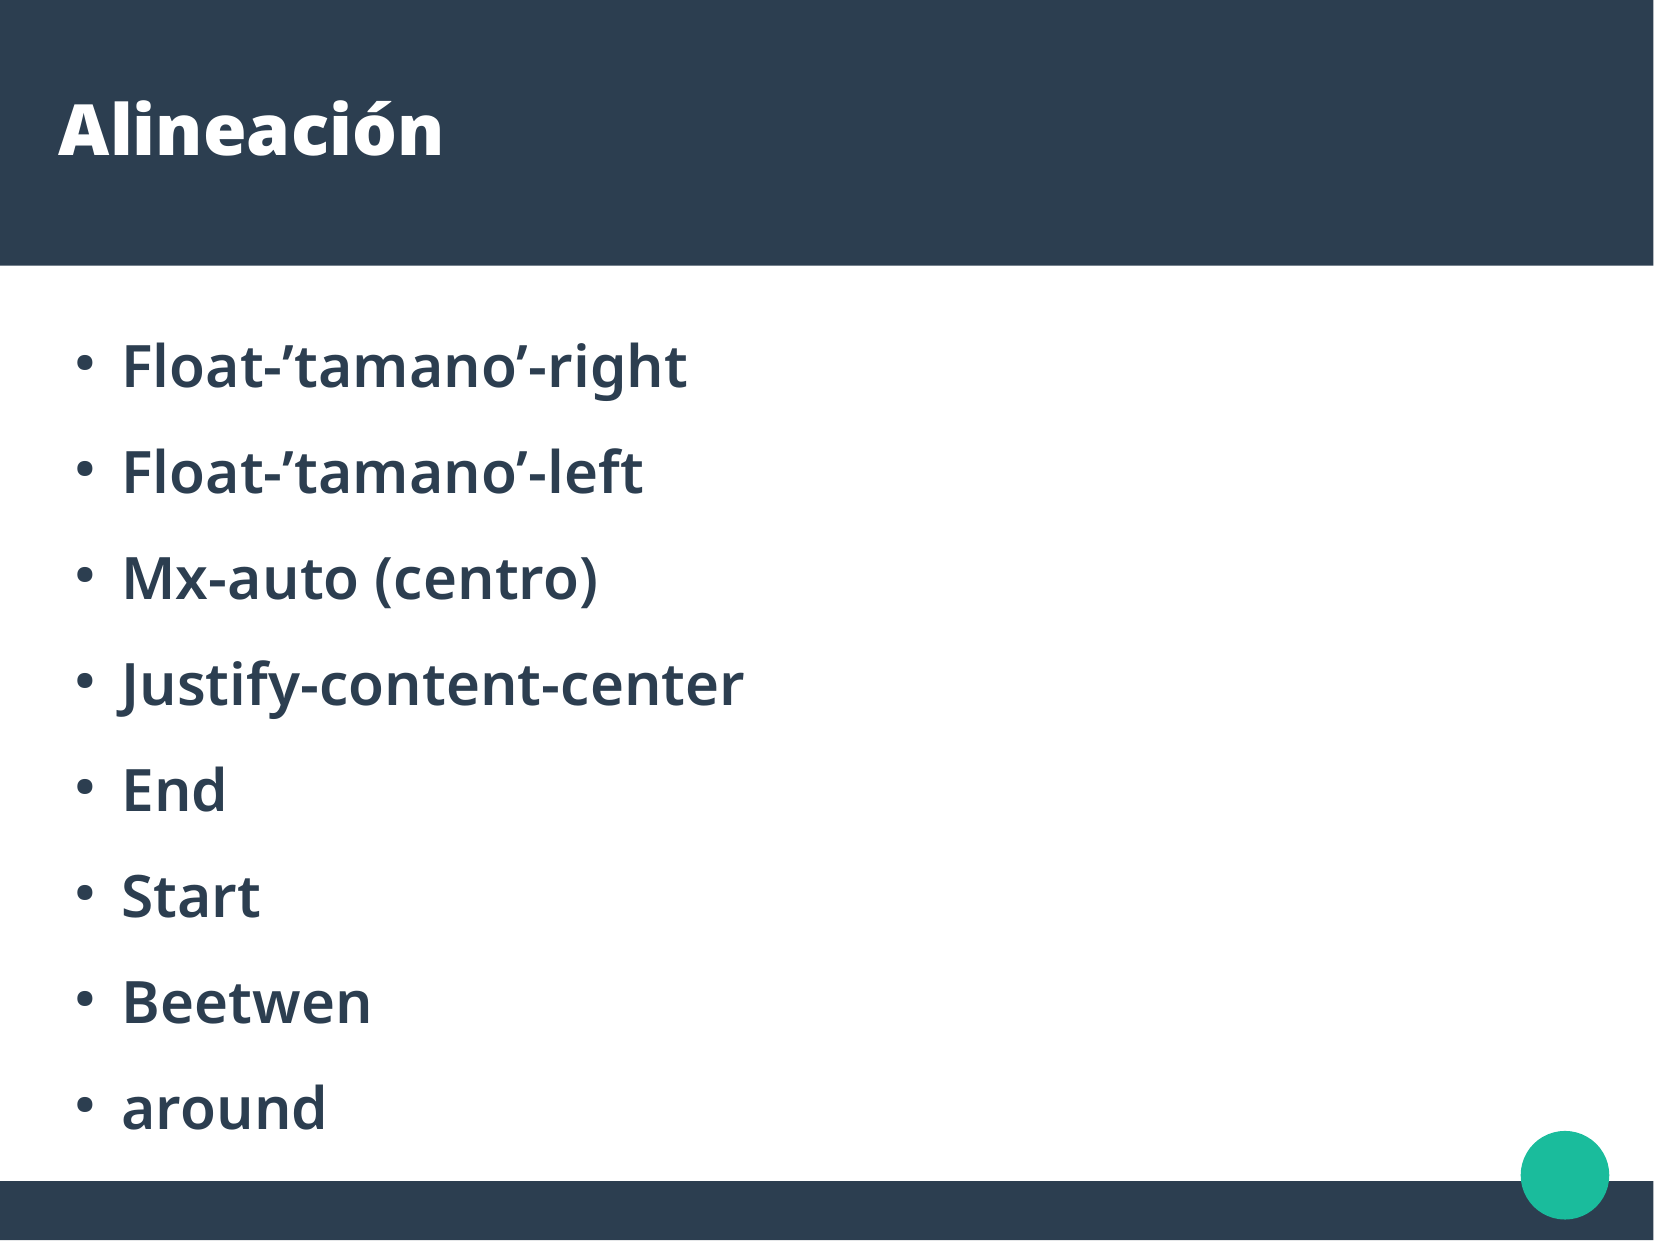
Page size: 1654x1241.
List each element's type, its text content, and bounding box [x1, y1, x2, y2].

list Float-’tamano’-right Float-’tamano’-left Mx-auto (centro) Justify-content-center End Start Beetwen around [59, 324, 1595, 1152]
title Alineación [59, 49, 1595, 207]
